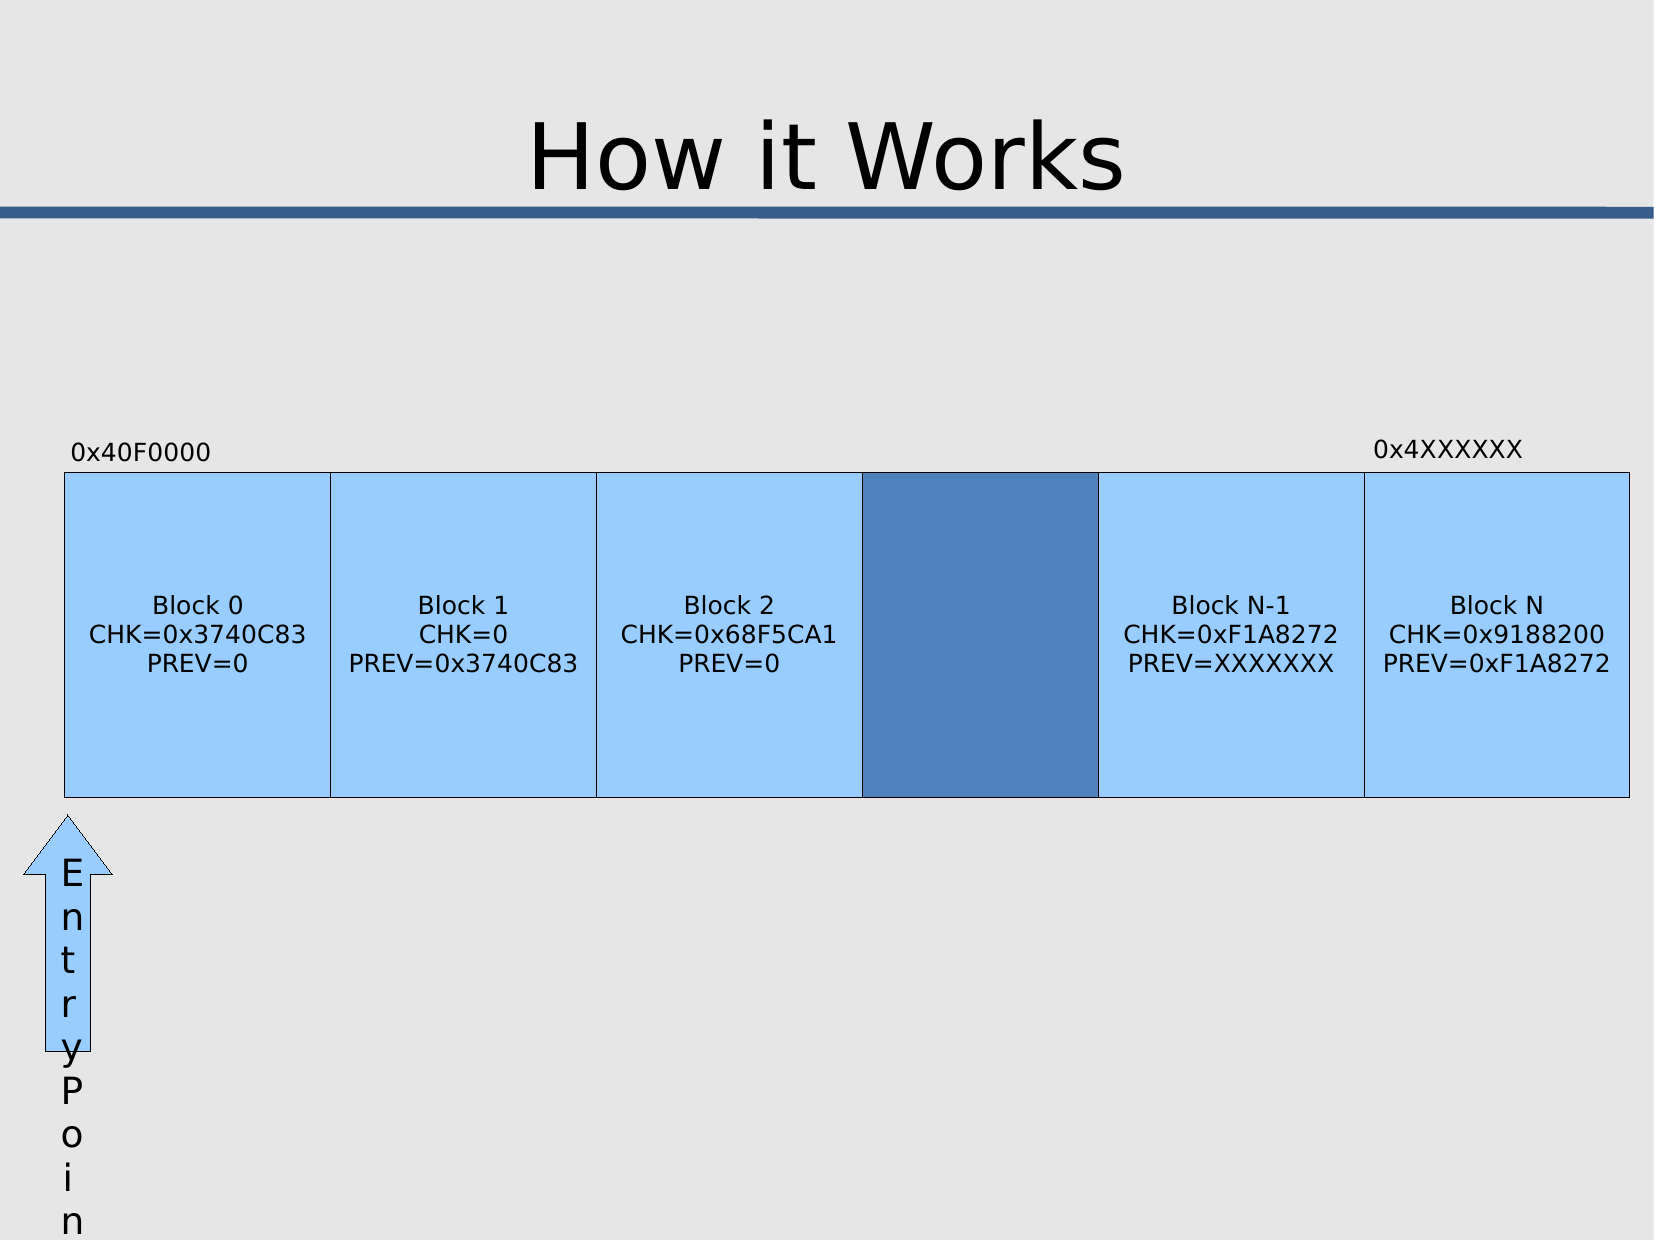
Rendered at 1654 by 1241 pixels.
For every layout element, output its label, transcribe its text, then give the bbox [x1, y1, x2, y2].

text_box Block 2 CHK=0x68F5CA1 PREV=0 [596, 472, 863, 798]
title How it Works [82, 56, 1571, 250]
text_box Block 0 CHK=0x3740C83 PREV=0 [64, 472, 330, 798]
text_box Block N-1 CHK=0xF1A8272 PREV=XXXXXXX [1098, 472, 1365, 798]
text_box Block N CHK=0x9188200 PREV=0xF1A8272 [1365, 472, 1630, 798]
text_box 0x4XXXXXX [1358, 428, 1539, 473]
text_box 0x40F0000 [55, 431, 227, 476]
text_box [863, 472, 1098, 798]
text_box Block 1 CHK=0 PREV=0x3740C83 [330, 472, 596, 798]
text_box Entry Point [23, 814, 113, 1052]
